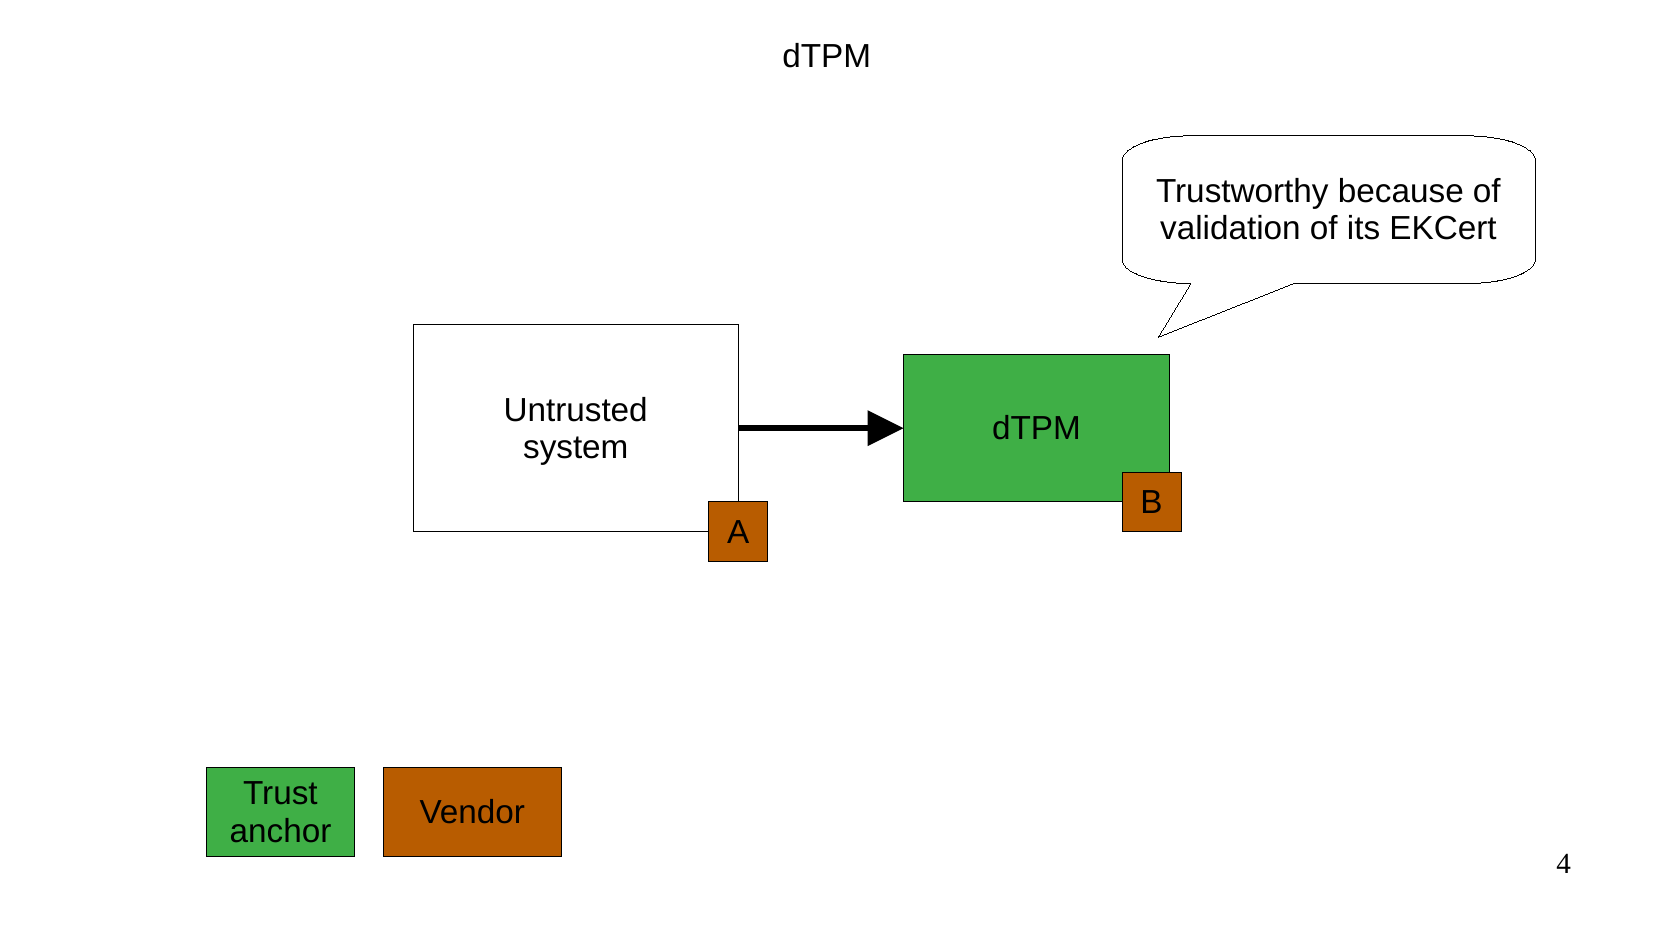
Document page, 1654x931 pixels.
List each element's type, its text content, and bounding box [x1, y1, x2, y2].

text_box Untrusted system [413, 324, 739, 532]
text_box Vendor [383, 767, 562, 857]
text_box dTPM [903, 354, 1170, 502]
text_box dTPM [664, 29, 990, 87]
text_box Trustworthy because of validation of its EKCert [1122, 135, 1536, 338]
text_box Trust anchor [206, 767, 355, 857]
text_box A [708, 501, 768, 562]
text_box B [1122, 472, 1182, 532]
